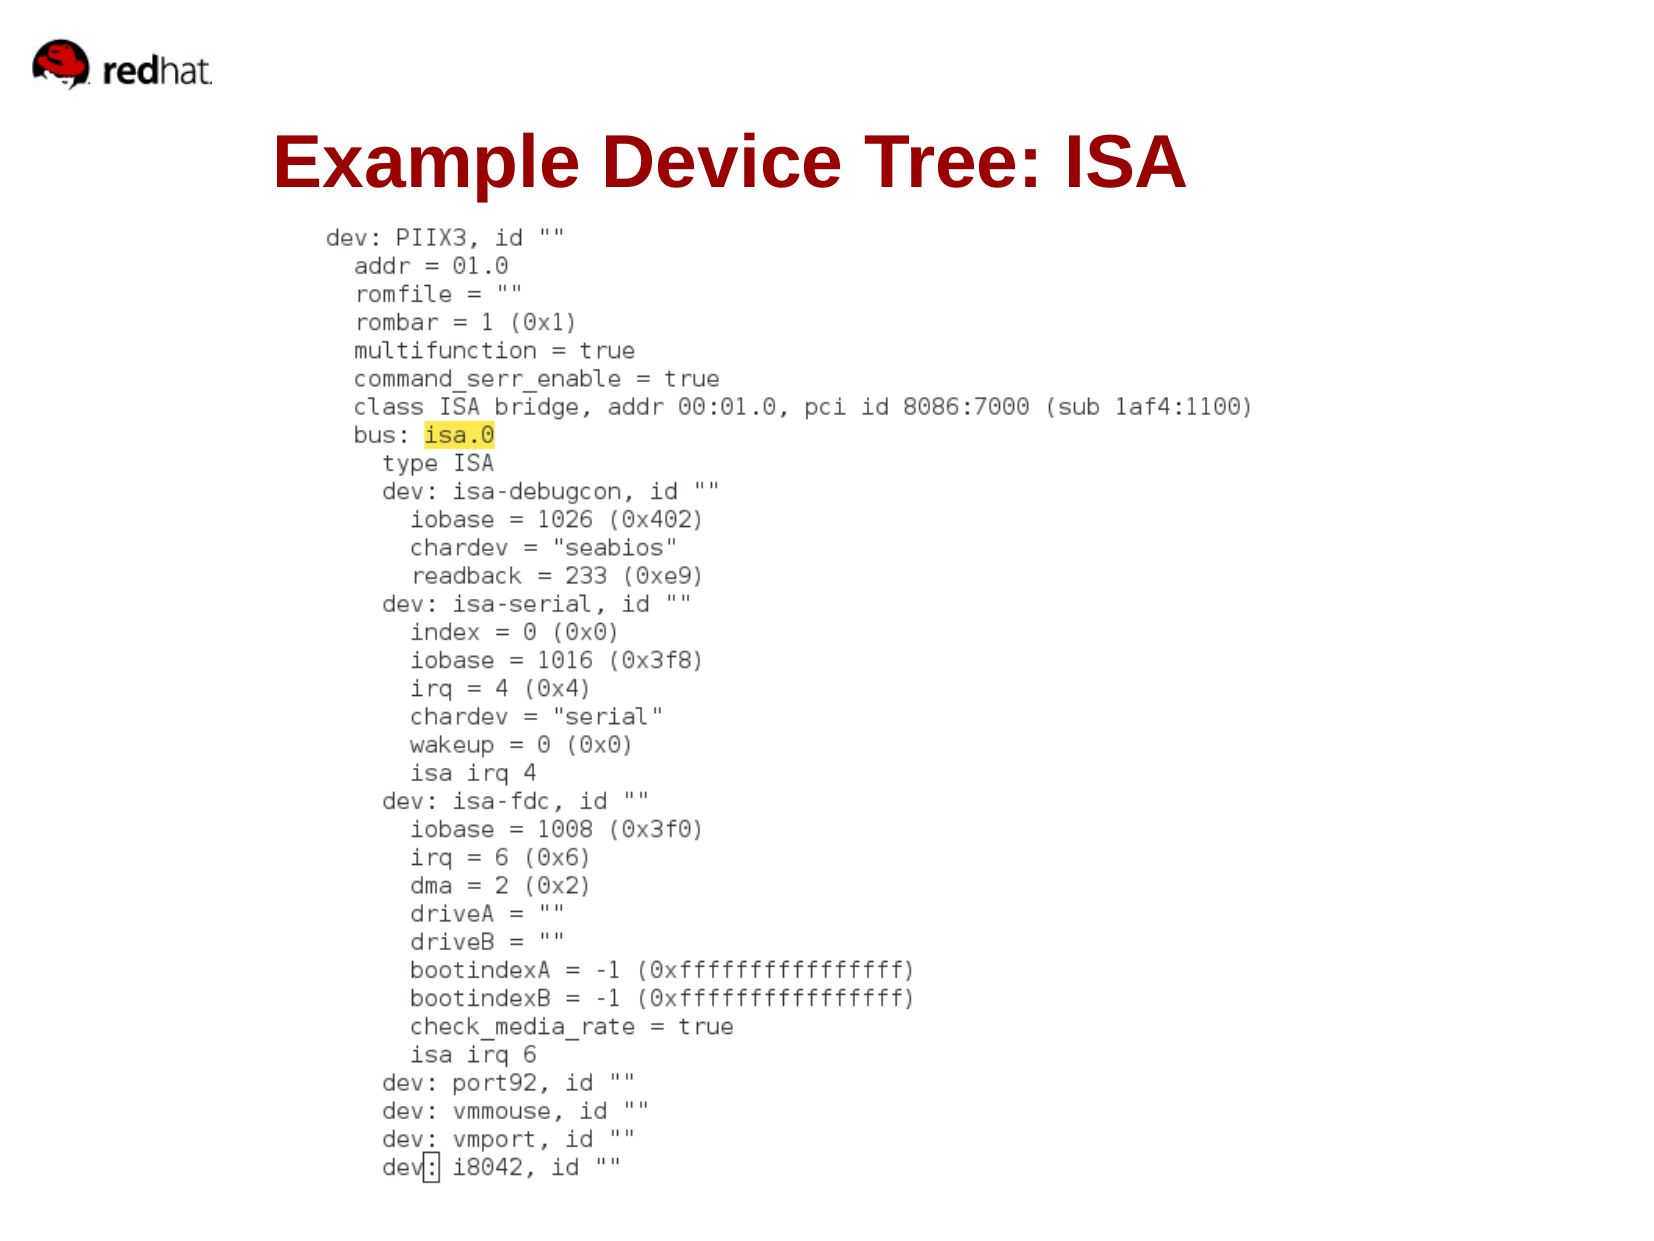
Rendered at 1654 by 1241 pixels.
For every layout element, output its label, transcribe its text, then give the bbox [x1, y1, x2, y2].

text_box Example Device Tree: ISA [150, 112, 1313, 226]
picture [31, 37, 212, 98]
picture [315, 224, 1276, 1191]
